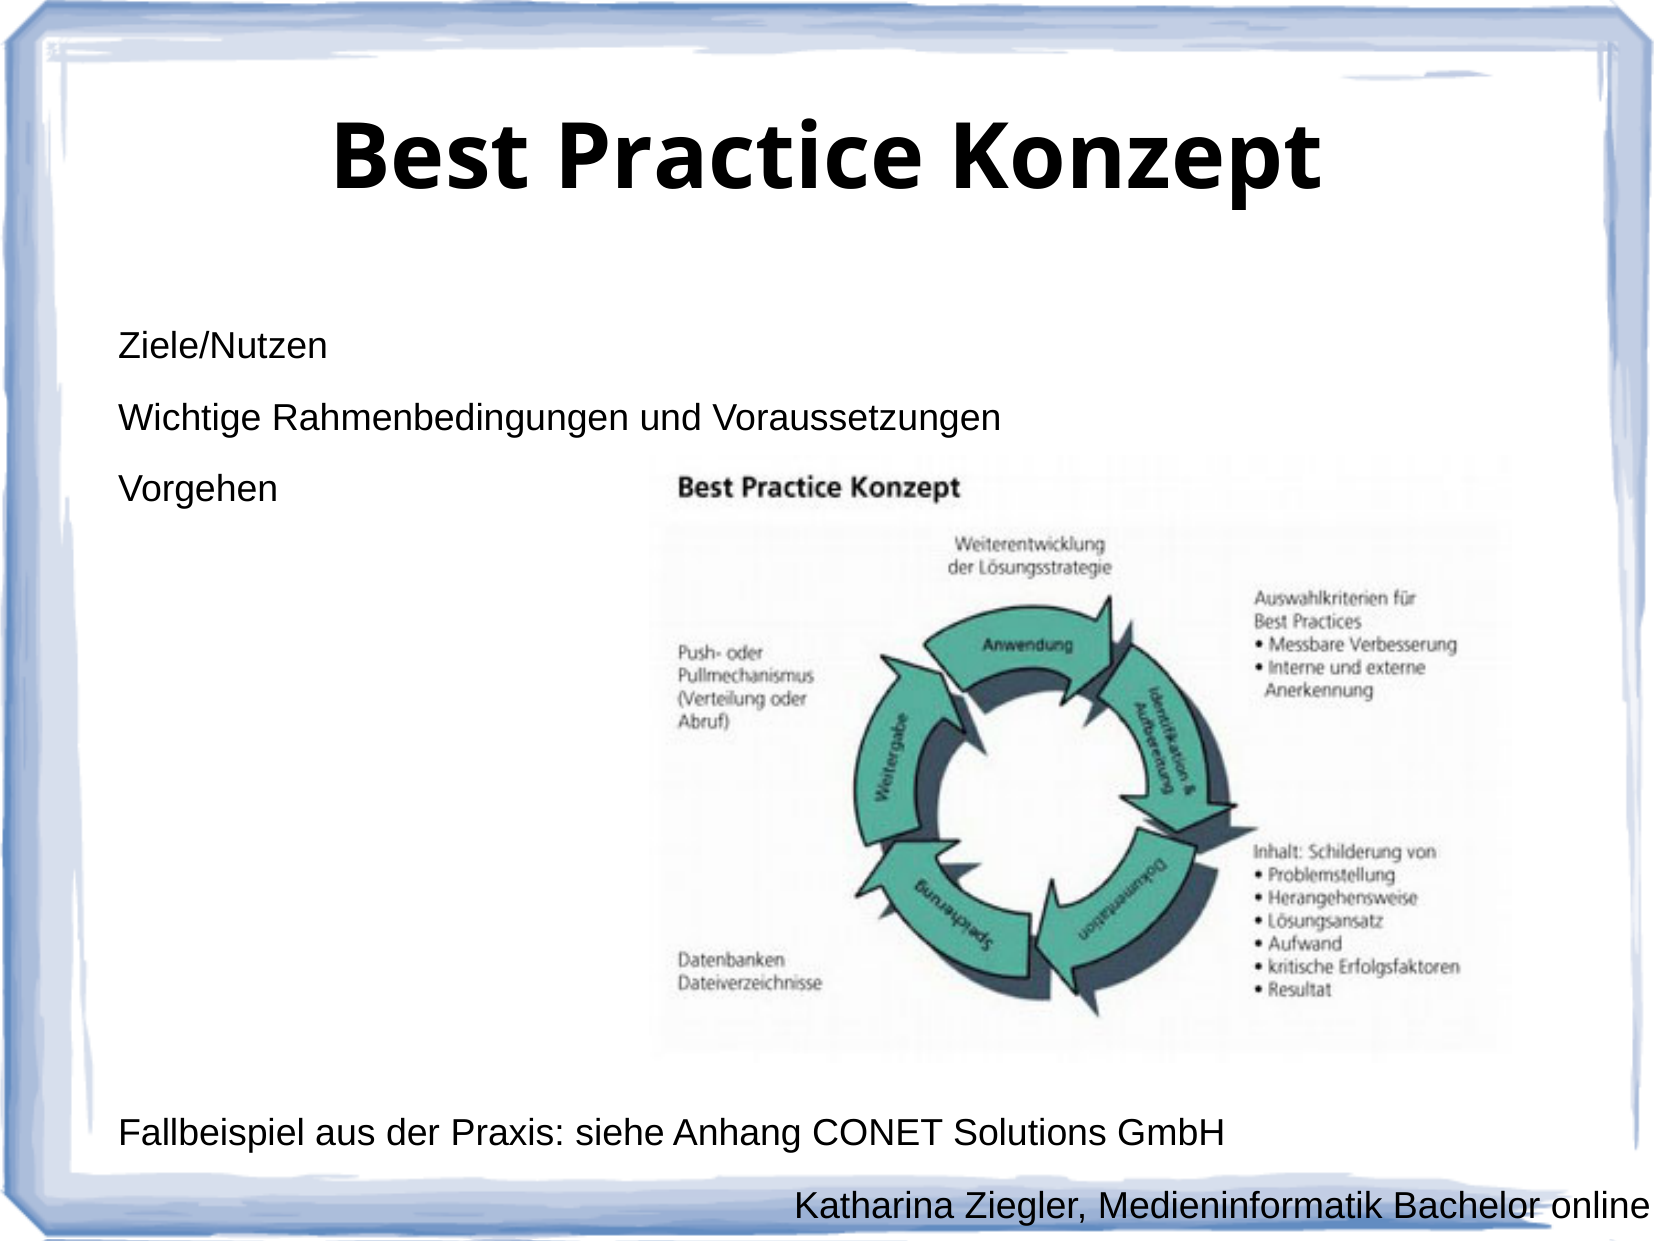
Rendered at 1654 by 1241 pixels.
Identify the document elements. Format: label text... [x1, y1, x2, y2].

list Ziele/Nutzen Wichtige Rahmenbedingungen und Voraussetzungen Vorgehen Fallbeispiel aus der Praxis: siehe Anhang CONET Solutions GmbH [118, 324, 1571, 1155]
picture [0, 0, 1654, 1241]
title Best Practice Konzept [82, 49, 1571, 257]
text_box Katharina Ziegler, Medieninformatik Bachelor online [749, 1176, 1654, 1241]
